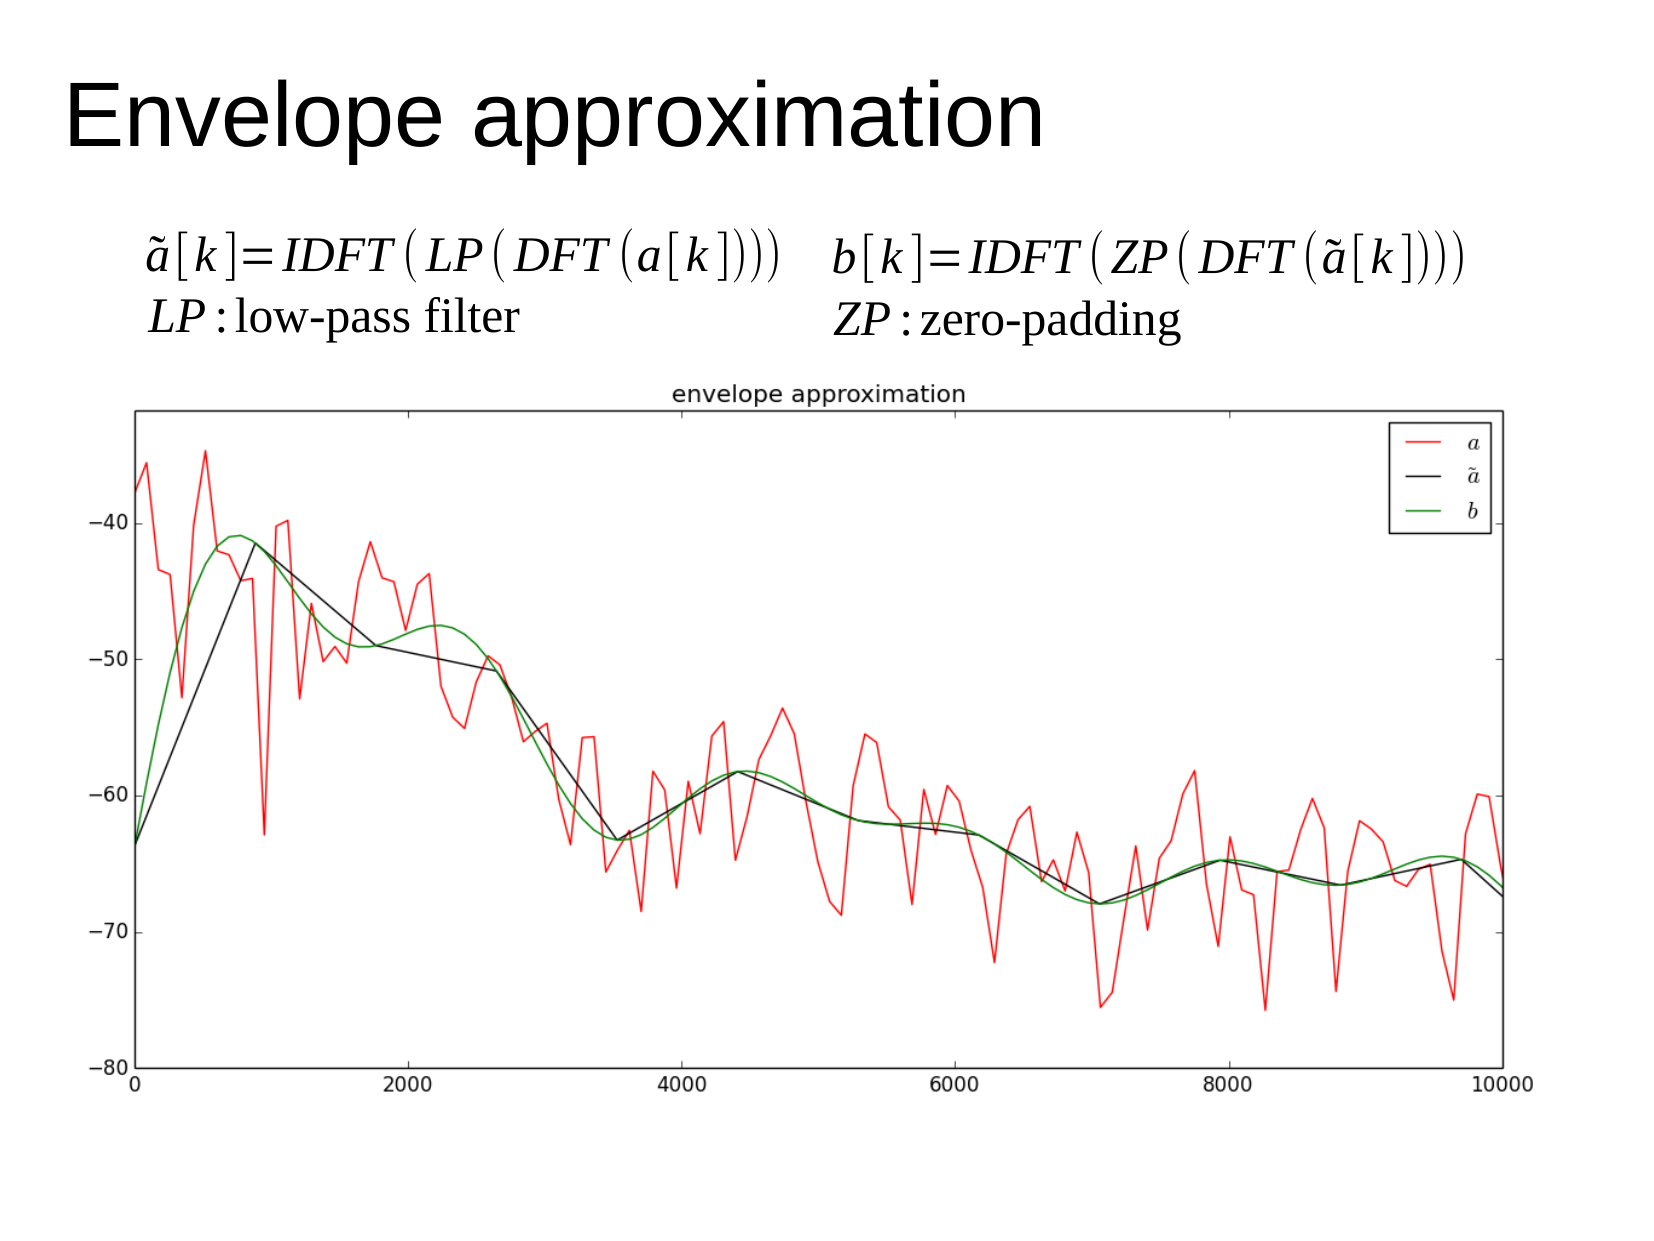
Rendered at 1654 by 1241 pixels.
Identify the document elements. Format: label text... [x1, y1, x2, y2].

title Envelope approximation [63, 21, 1414, 209]
picture [50, 357, 1551, 1138]
chart [138, 225, 789, 343]
chart [825, 227, 1473, 346]
